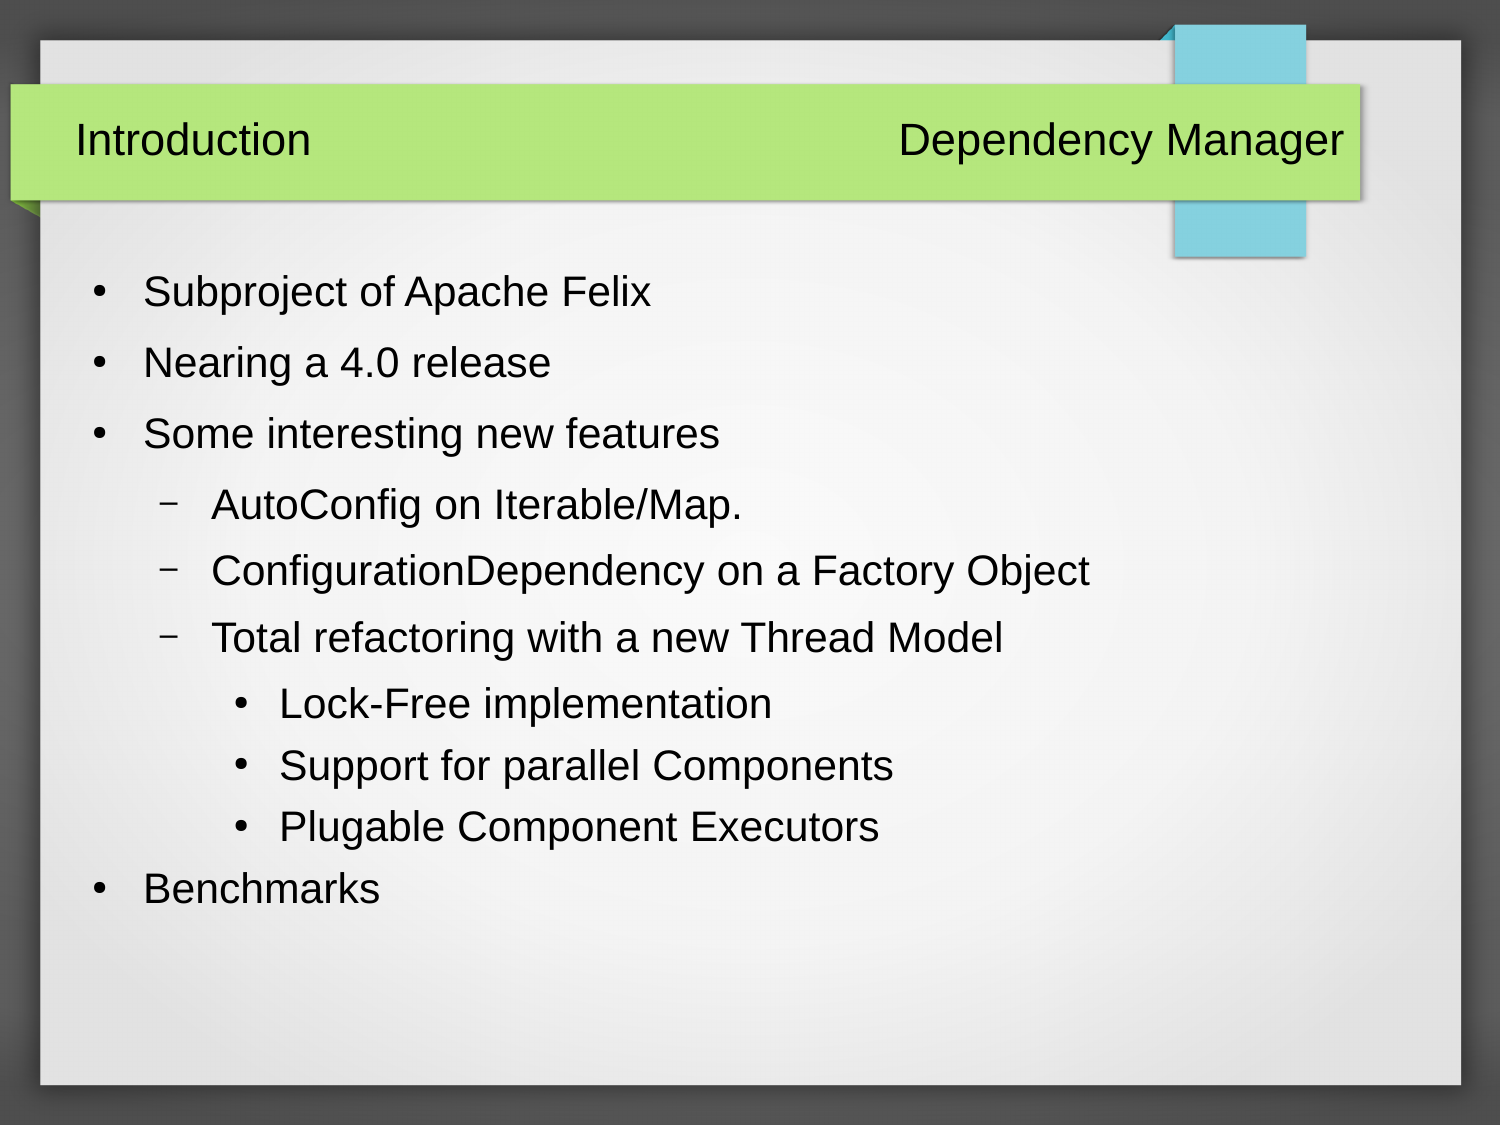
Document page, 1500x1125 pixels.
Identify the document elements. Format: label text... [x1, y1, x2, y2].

title Introduction Dependency Manager [75, 85, 1433, 193]
list Subproject of Apache Felix Nearing a 4.0 release Some interesting new features AutoConfig on Iterable/Map. ConfigurationDependency on a Factory Object Total refactoring with a new Thread Model Lock-Free implementation Support for parallel Components Plugable Component Executors Benchmarks [75, 267, 1426, 921]
picture [0, 0, 1500, 1125]
